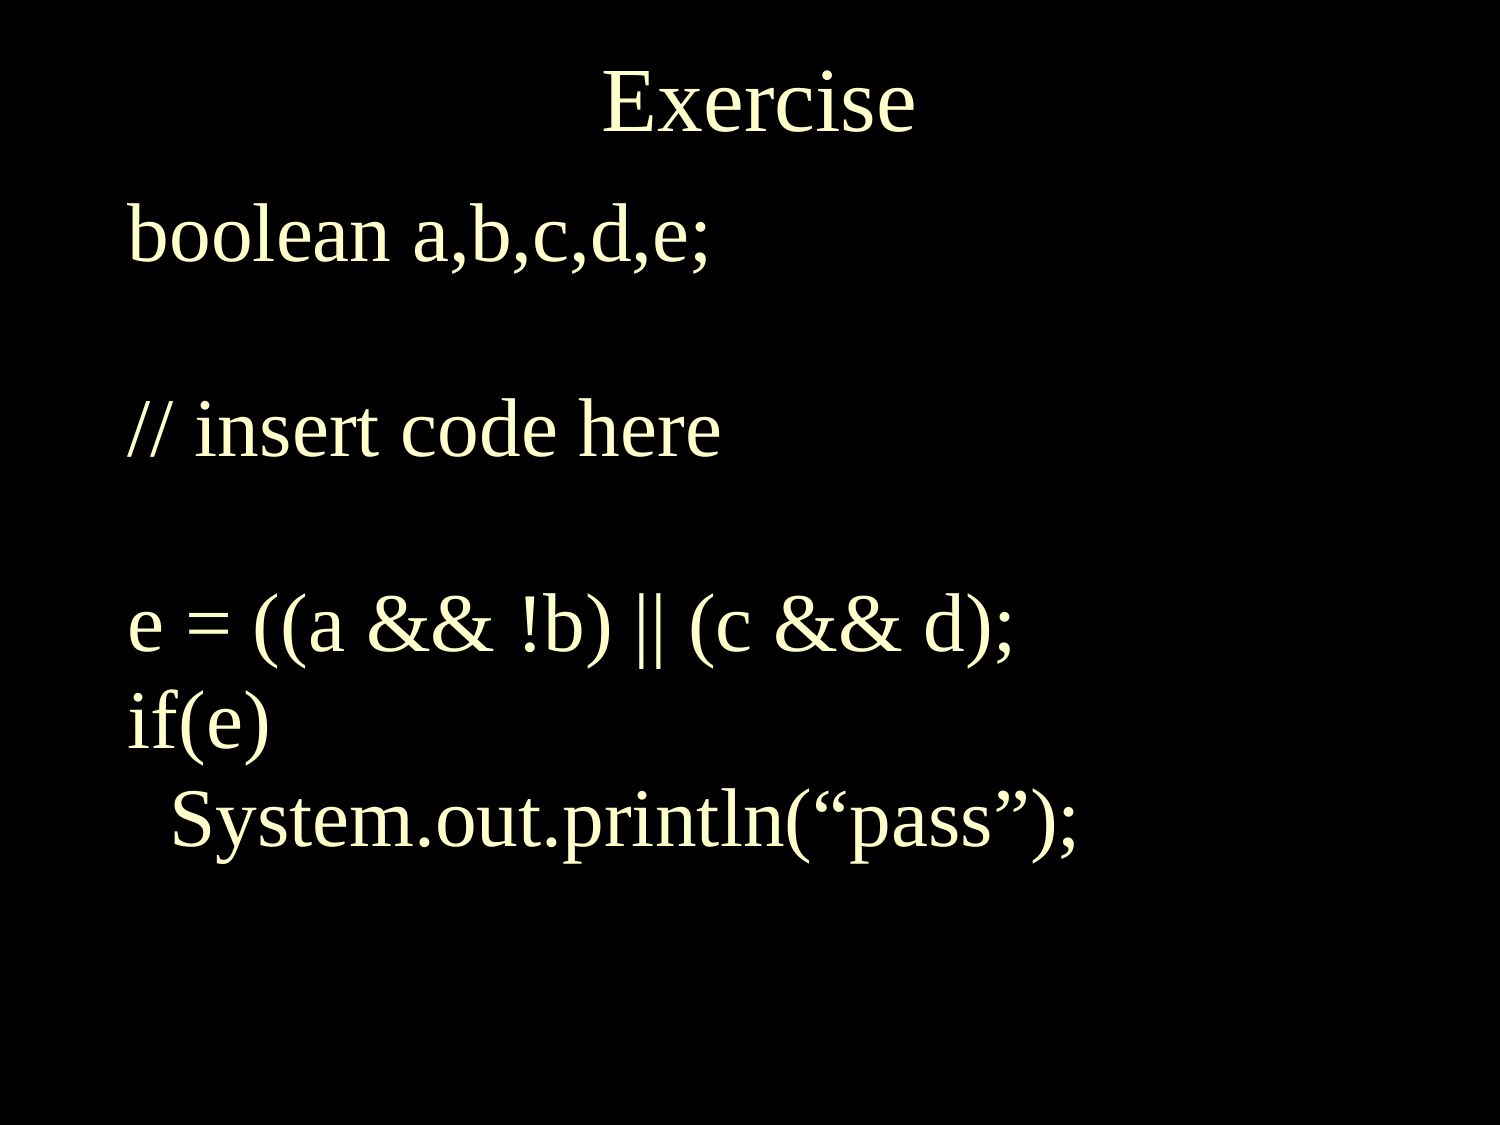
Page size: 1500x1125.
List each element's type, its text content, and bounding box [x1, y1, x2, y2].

title Exercise [42, 37, 1500, 163]
list boolean a,b,c,d,e; // insert code here e = ((a && !b) || (c && d); if(e) System.out.println(“pass”); [112, 187, 1482, 1088]
